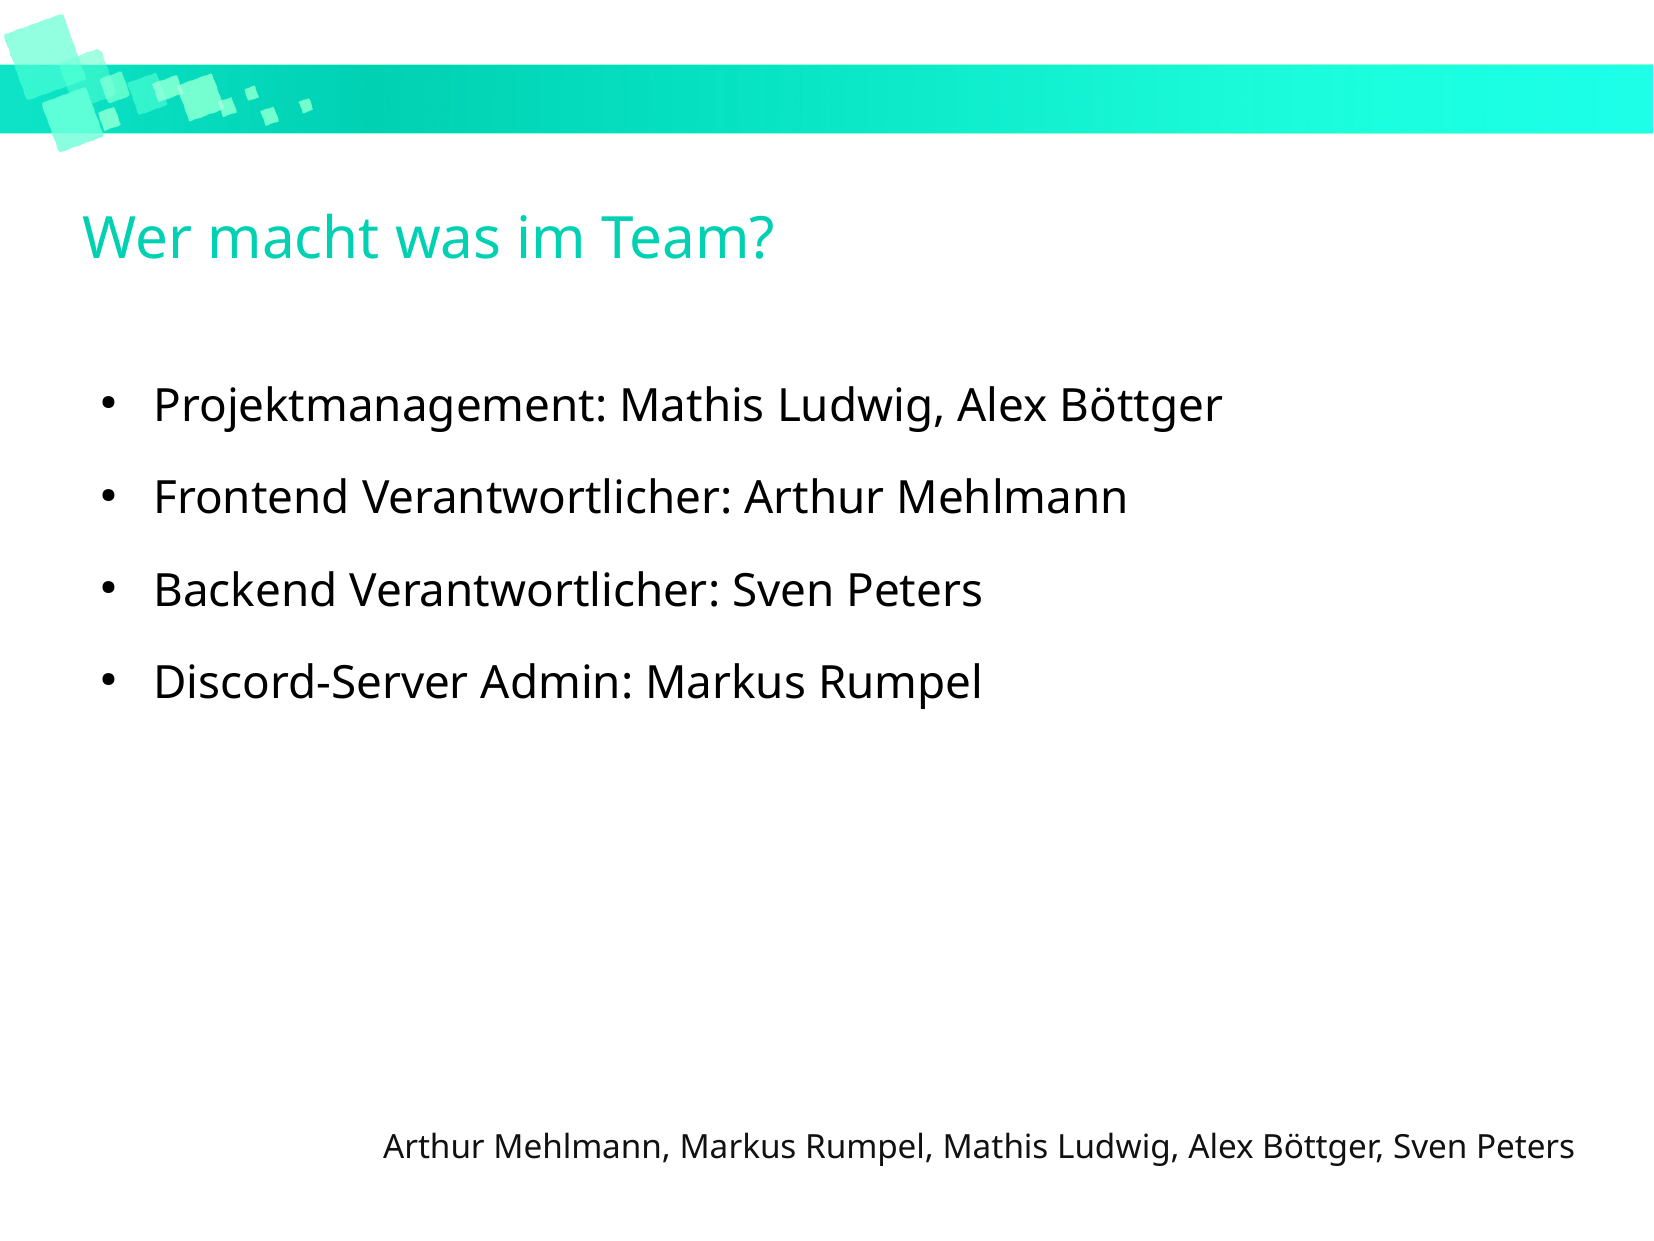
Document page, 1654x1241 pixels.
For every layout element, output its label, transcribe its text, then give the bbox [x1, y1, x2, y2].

list Arthur Mehlmann, Markus Rumpel, Mathis Ludwig, Alex Böttger, Sven Peters [89, 1123, 1578, 1169]
picture [0, 0, 1653, 1238]
title Wer macht was im Team? [82, 132, 1571, 340]
list Projektmanagement: Mathis Ludwig, Alex Böttger Frontend Verantwortlicher: Arthur Mehlmann Backend Verantwortlicher: Sven Peters Discord-Server Admin: Markus Rumpel [82, 372, 1571, 1093]
